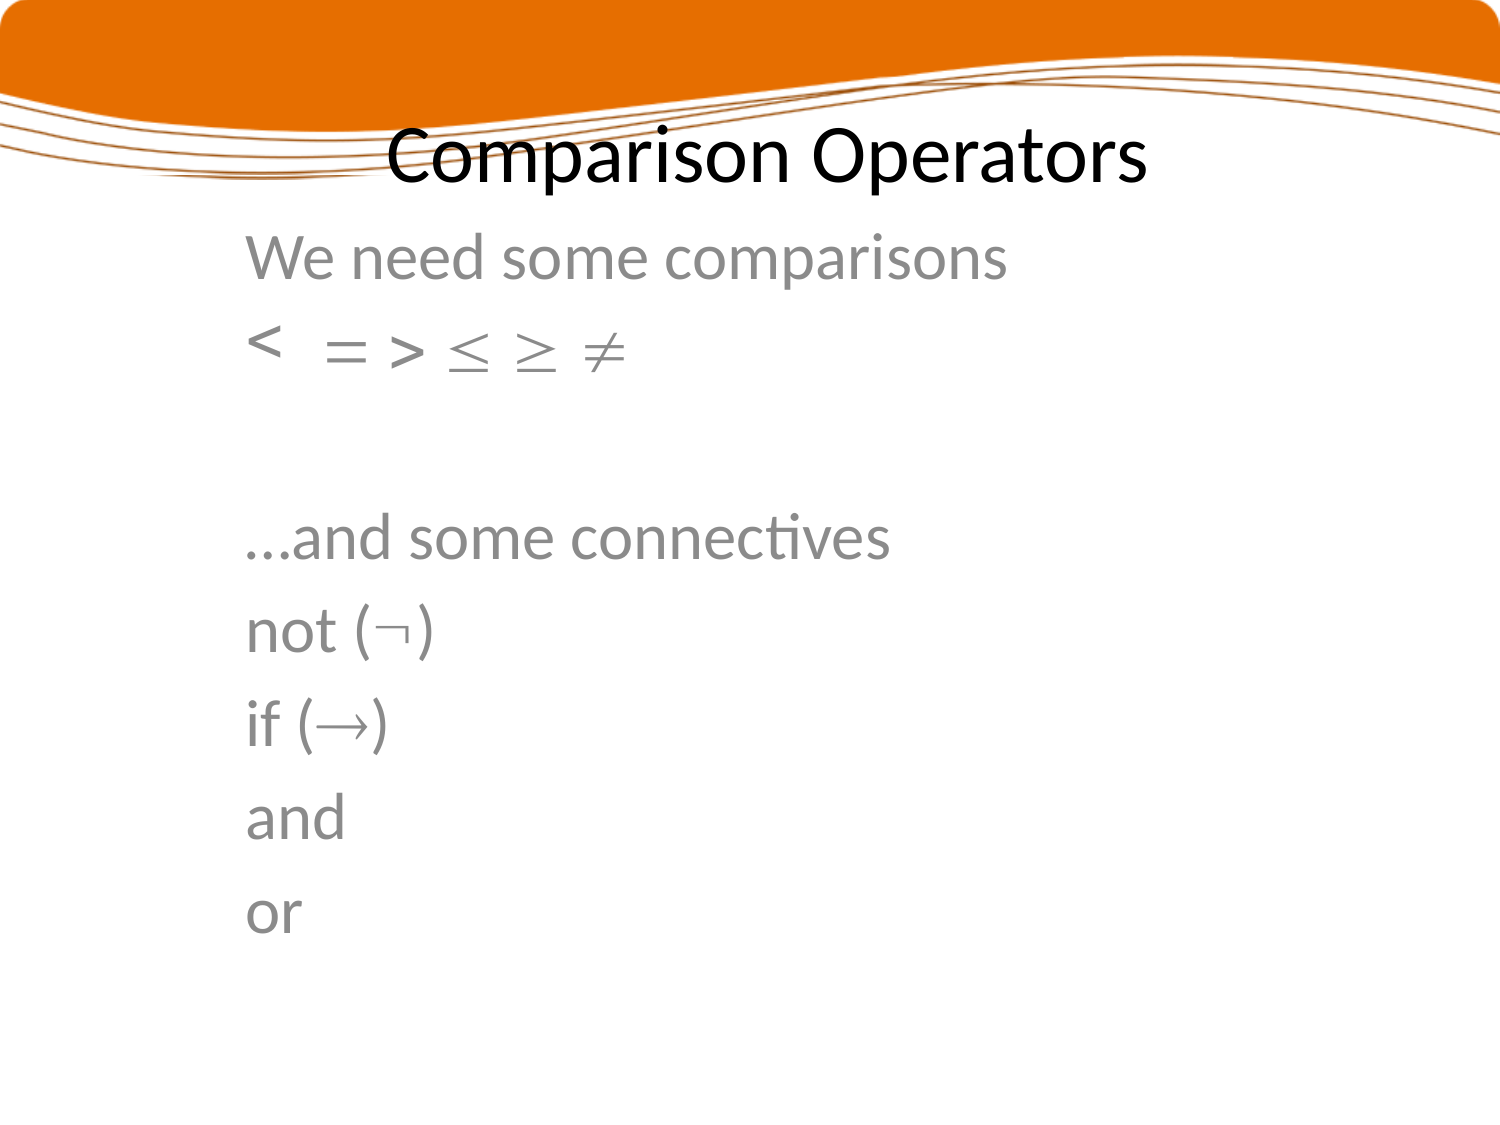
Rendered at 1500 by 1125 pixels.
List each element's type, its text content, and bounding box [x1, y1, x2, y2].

text_box Comparison Operators [230, 92, 1306, 207]
subtitle We need some comparisons      …and some connectives not () if () and or [230, 204, 1311, 1035]
picture [0, 0, 1500, 180]
